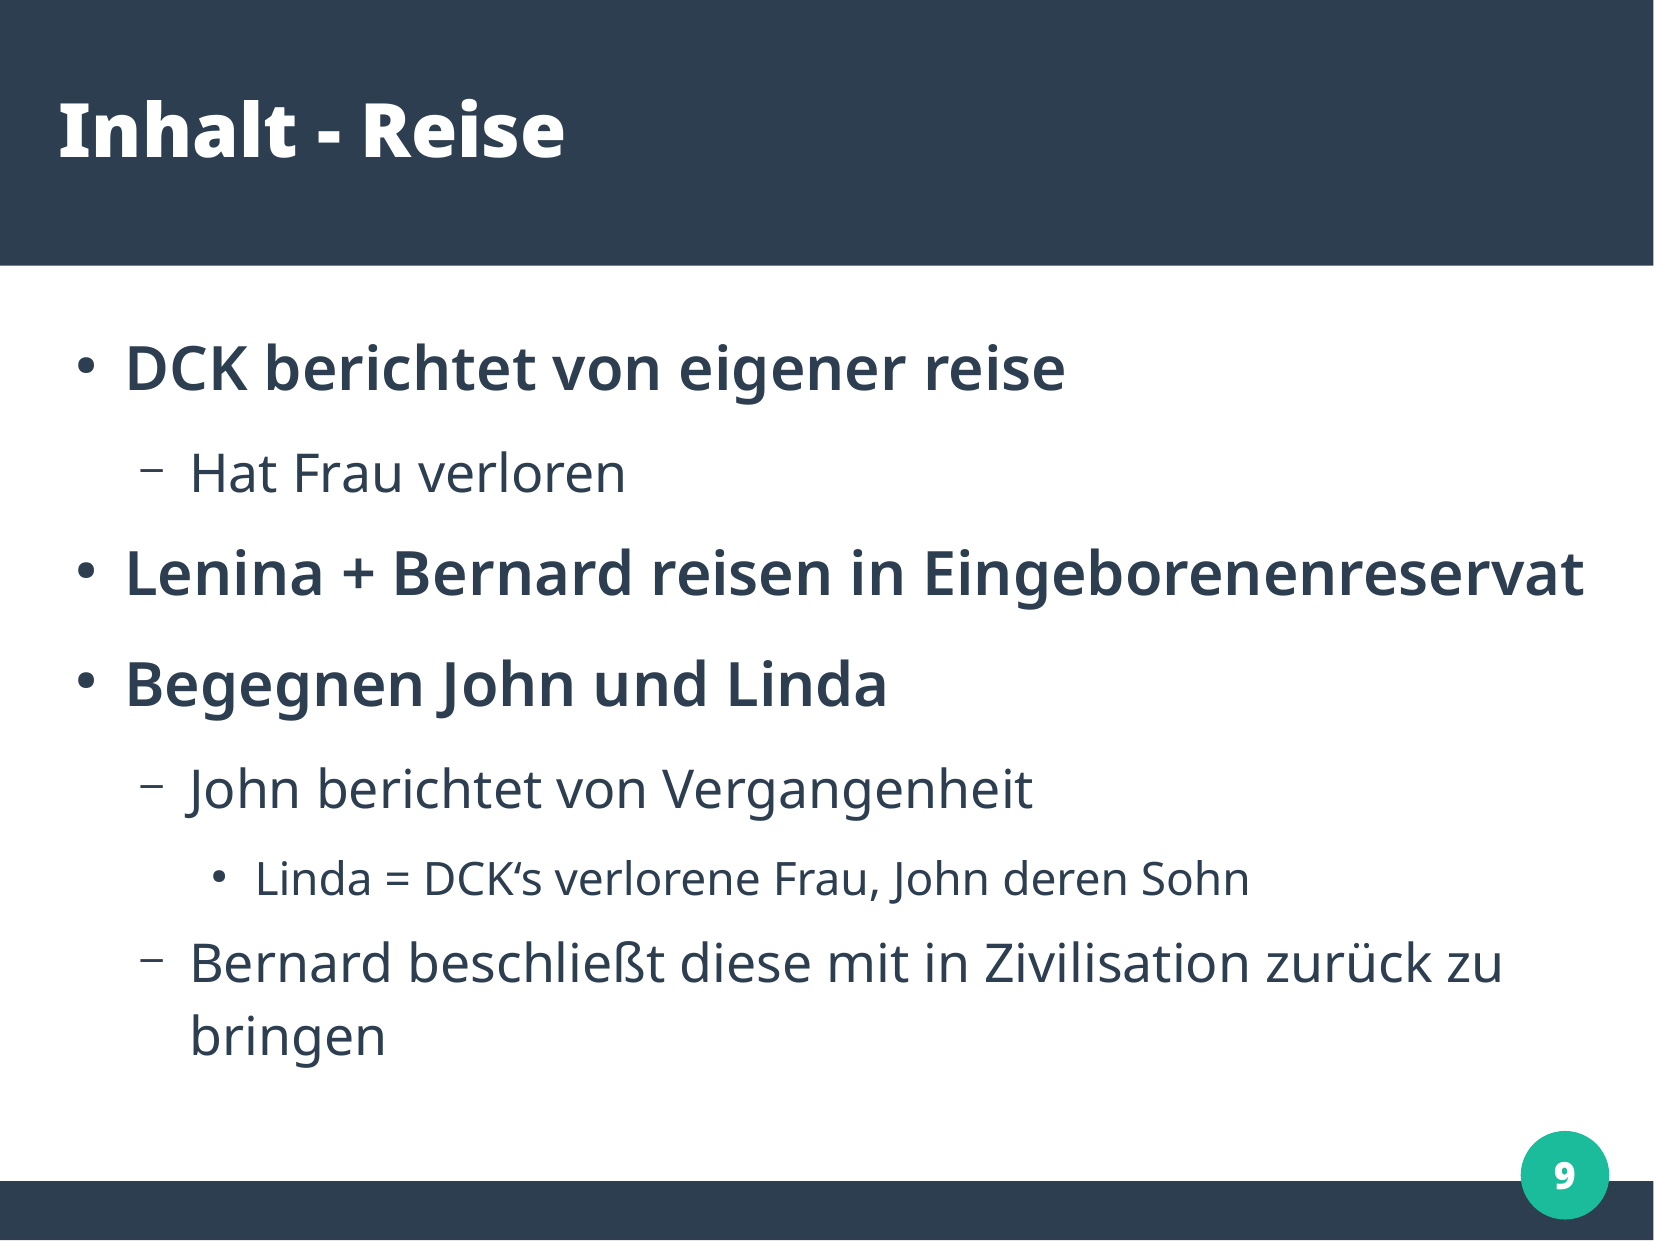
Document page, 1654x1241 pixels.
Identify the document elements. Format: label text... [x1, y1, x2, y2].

list DCK berichtet von eigener reise Hat Frau verloren Lenina + Bernard reisen in Eingeborenenreservat Begegnen John und Linda John berichtet von Vergangenheit Linda = DCK‘s verlorene Frau, John deren Sohn Bernard beschließt diese mit in Zivilisation zurück zu bringen [59, 324, 1595, 1152]
title Inhalt - Reise [59, 49, 1595, 207]
